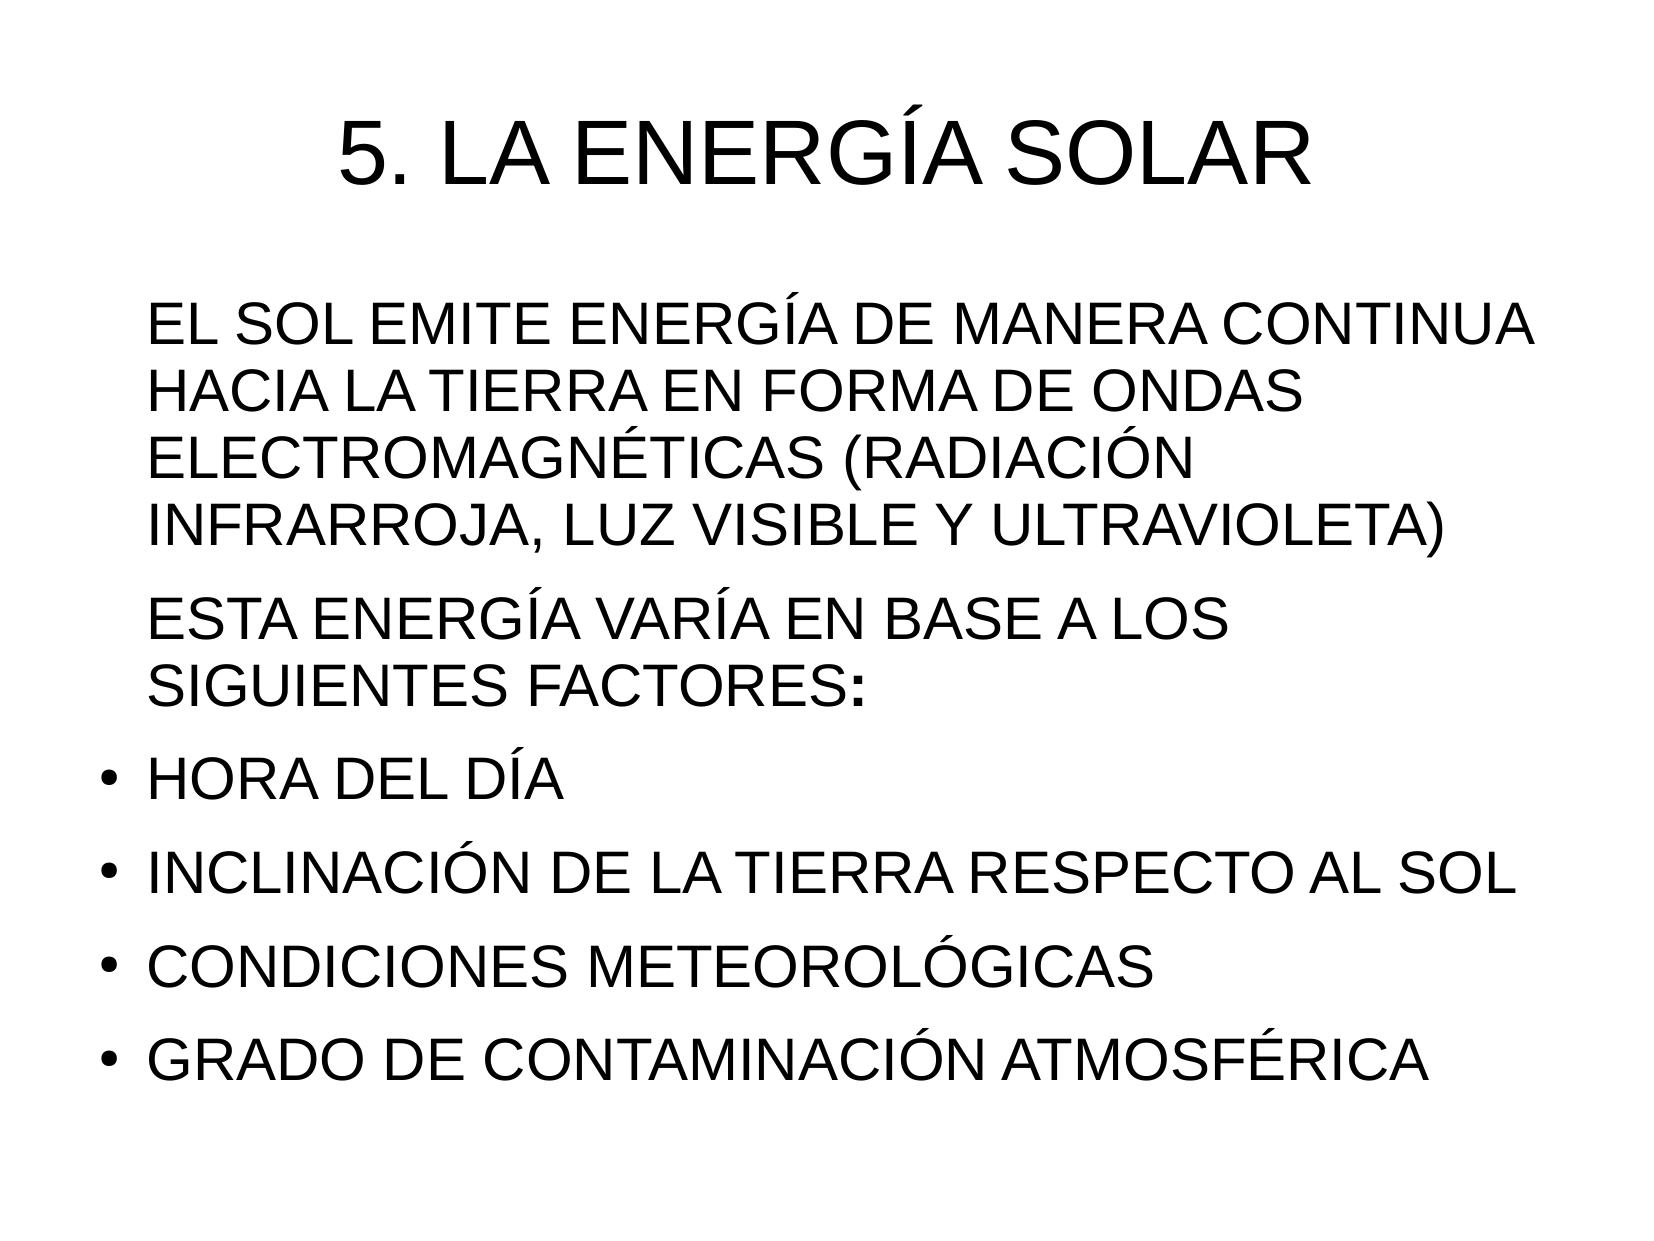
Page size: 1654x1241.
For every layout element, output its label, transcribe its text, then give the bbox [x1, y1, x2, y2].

list EL SOL EMITE ENERGÍA DE MANERA CONTINUA HACIA LA TIERRA EN FORMA DE ONDAS ELECTROMAGNÉTICAS (RADIACIÓN INFRARROJA, LUZ VISIBLE Y ULTRAVIOLETA) ESTA ENERGÍA VARÍA EN BASE A LOS SIGUIENTES FACTORES: HORA DEL DÍA INCLINACIÓN DE LA TIERRA RESPECTO AL SOL CONDICIONES METEOROLÓGICAS GRADO DE CONTAMINACIÓN ATMOSFÉRICA [82, 290, 1571, 1109]
title 5. LA ENERGÍA SOLAR [82, 56, 1571, 250]
